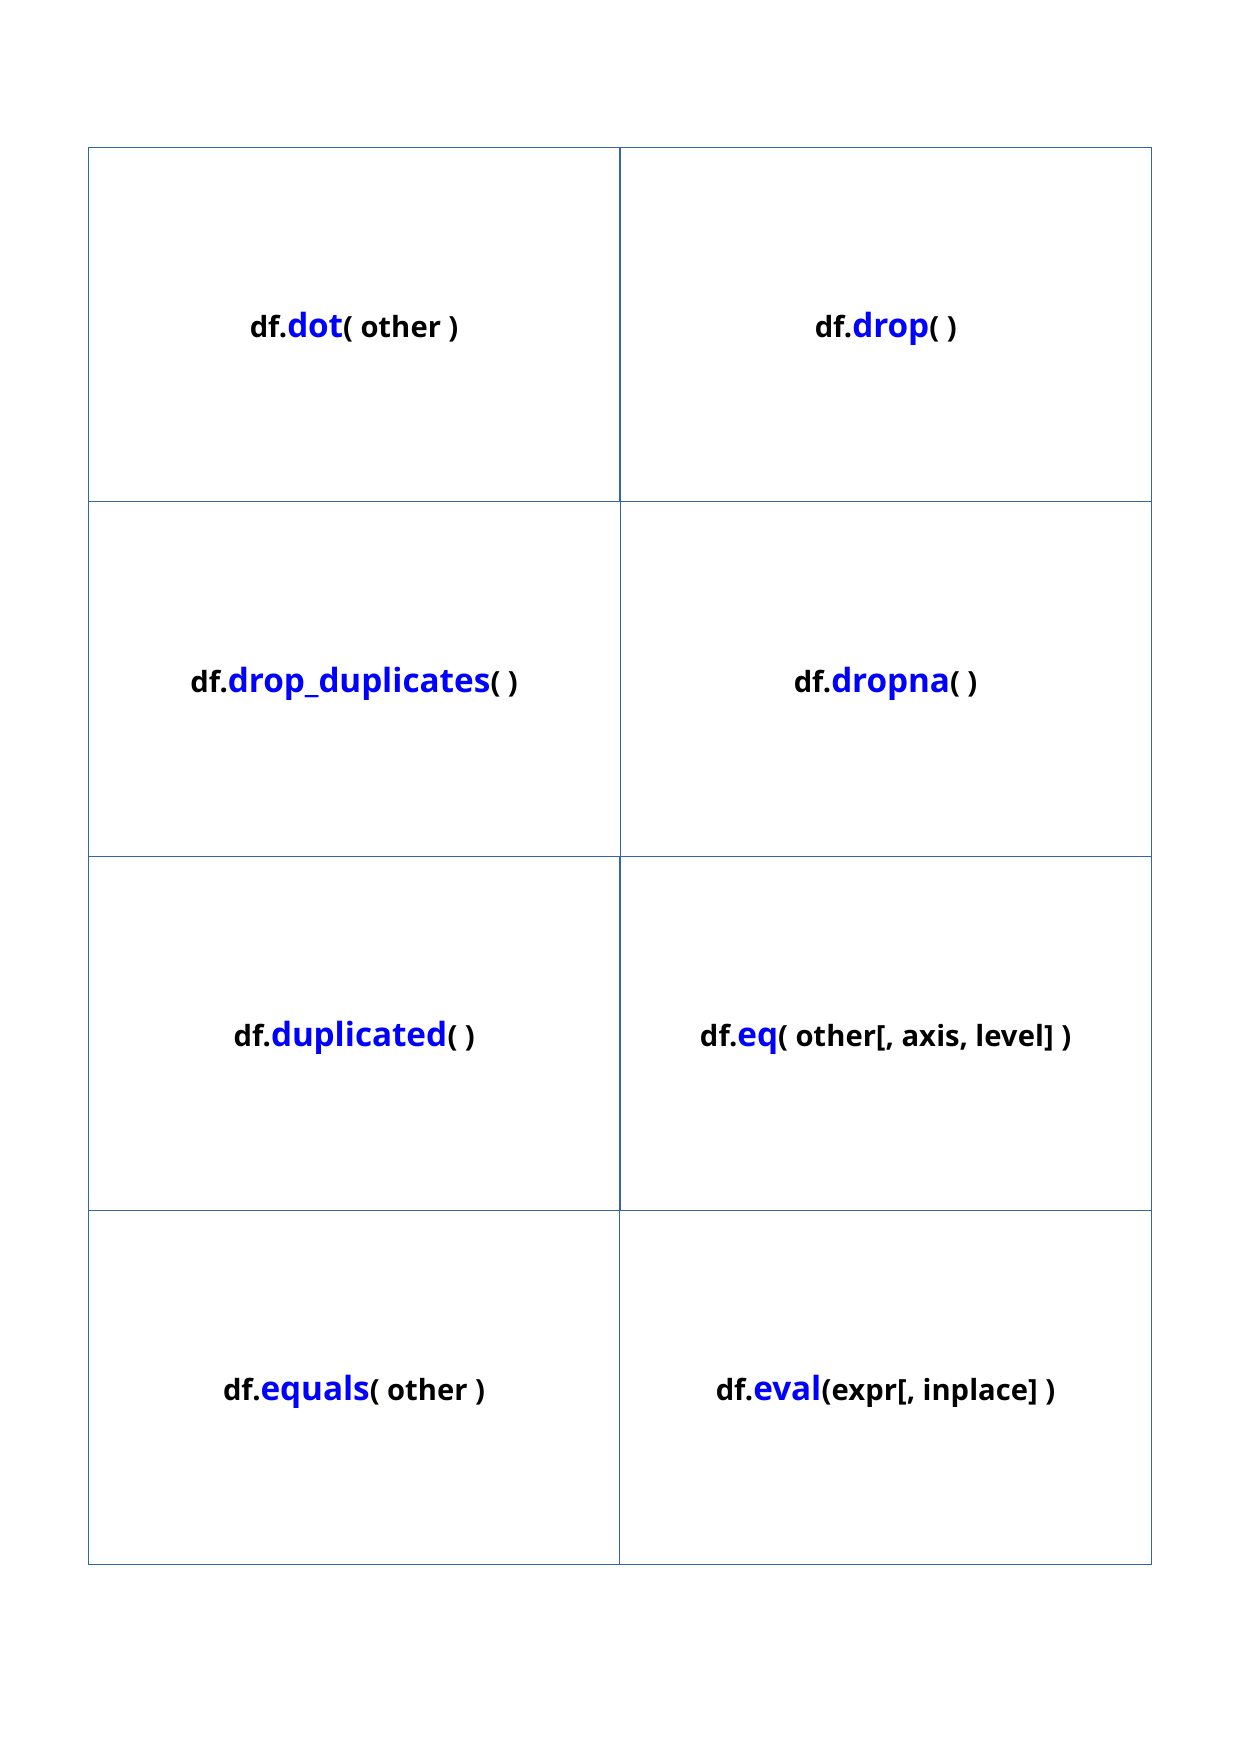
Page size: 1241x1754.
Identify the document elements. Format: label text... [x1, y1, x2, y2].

text_box df.dropna( ) [620, 501, 1152, 856]
text_box df.drop( ) [620, 147, 1152, 501]
text_box df.equals( other ) [88, 1210, 619, 1565]
text_box df.duplicated( ) [88, 856, 620, 1210]
text_box df.eq( other[, axis, level] ) [620, 856, 1152, 1210]
text_box df.eval(expr[, inplace] ) [619, 1210, 1152, 1565]
text_box df.drop_duplicates( ) [88, 501, 620, 856]
text_box df.dot( other ) [88, 147, 620, 501]
